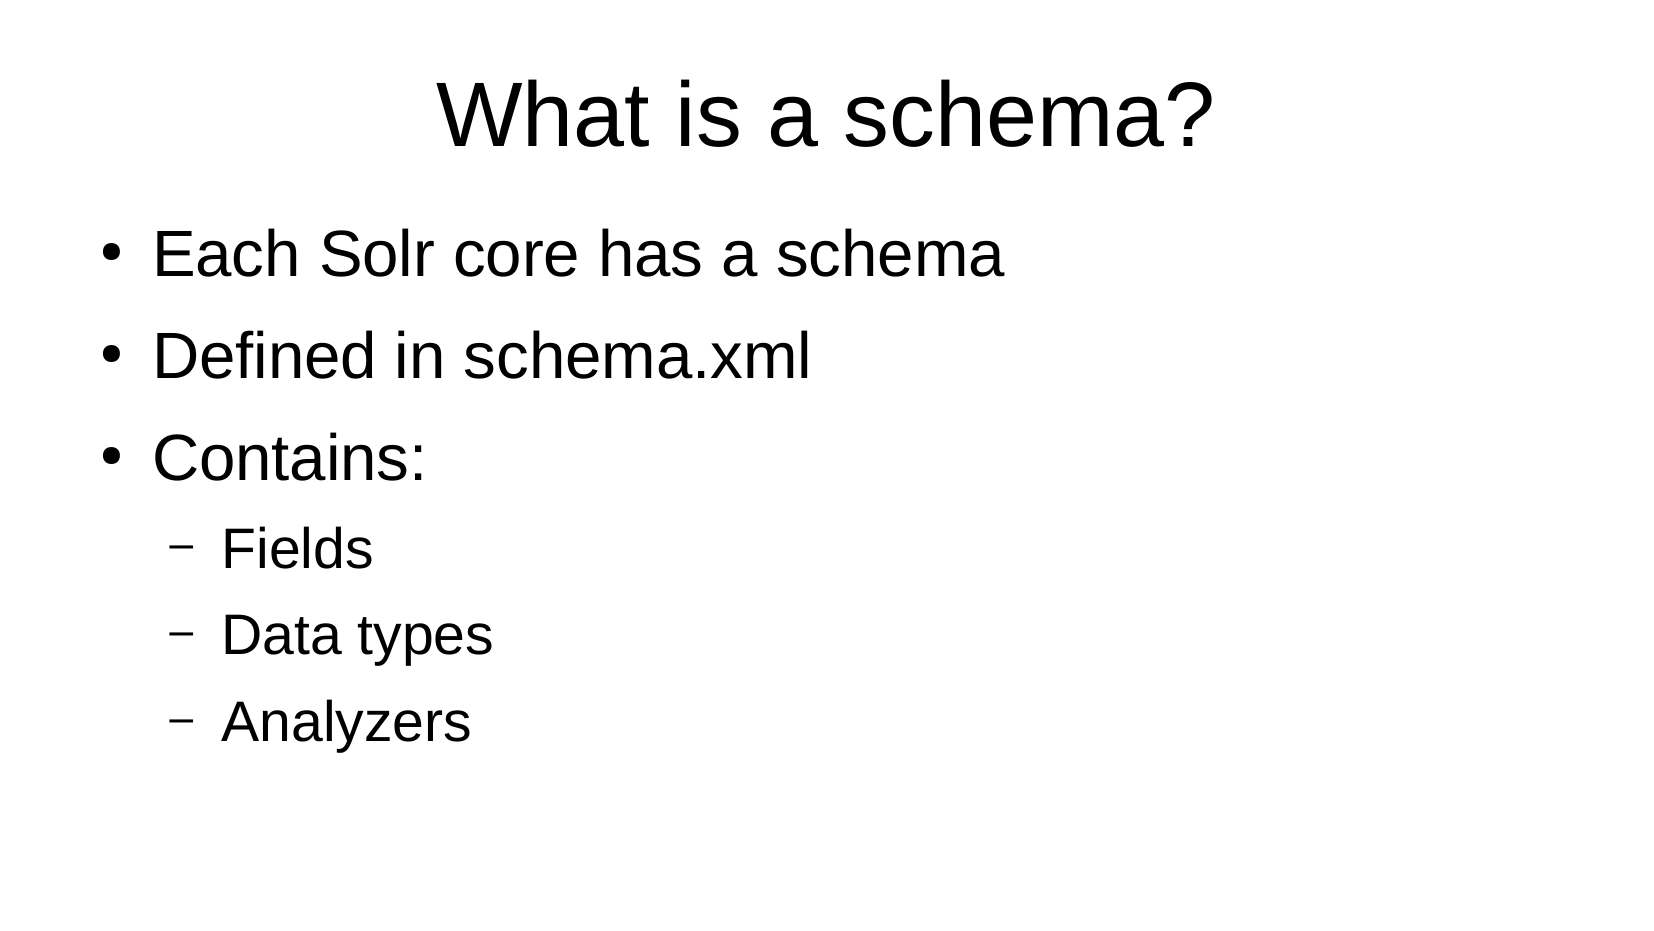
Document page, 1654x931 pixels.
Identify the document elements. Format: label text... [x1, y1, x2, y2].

list Each Solr core has a schema Defined in schema.xml Contains: Fields Data types Analyzers [82, 217, 1571, 758]
title What is a schema? [82, 37, 1571, 193]
